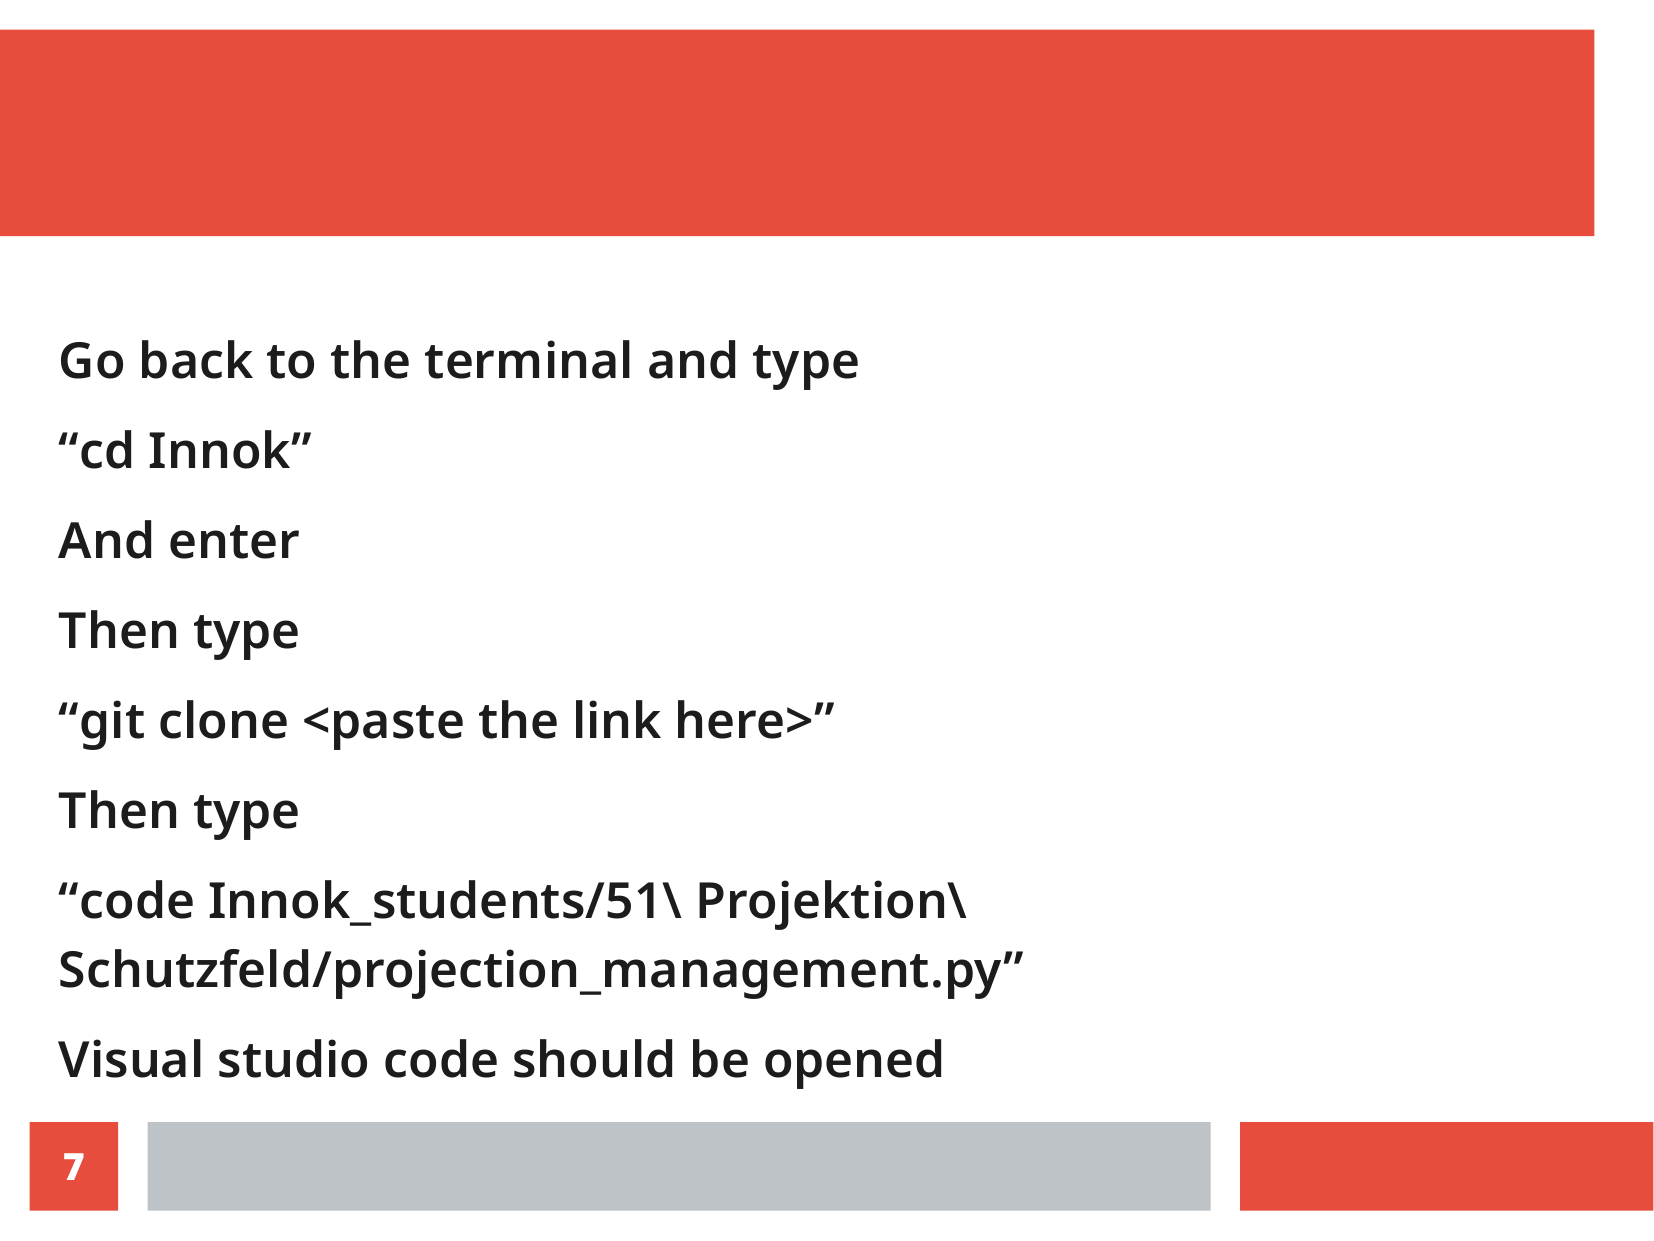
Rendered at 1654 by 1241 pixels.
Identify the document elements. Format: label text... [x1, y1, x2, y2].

list Go back to the terminal and type “cd Innok” And enter Then type “git clone <paste the link here>” Then type “code Innok_students/51\ Projektion\ Schutzfeld/projection_management.py” Visual studio code should be opened [59, 324, 1565, 1093]
